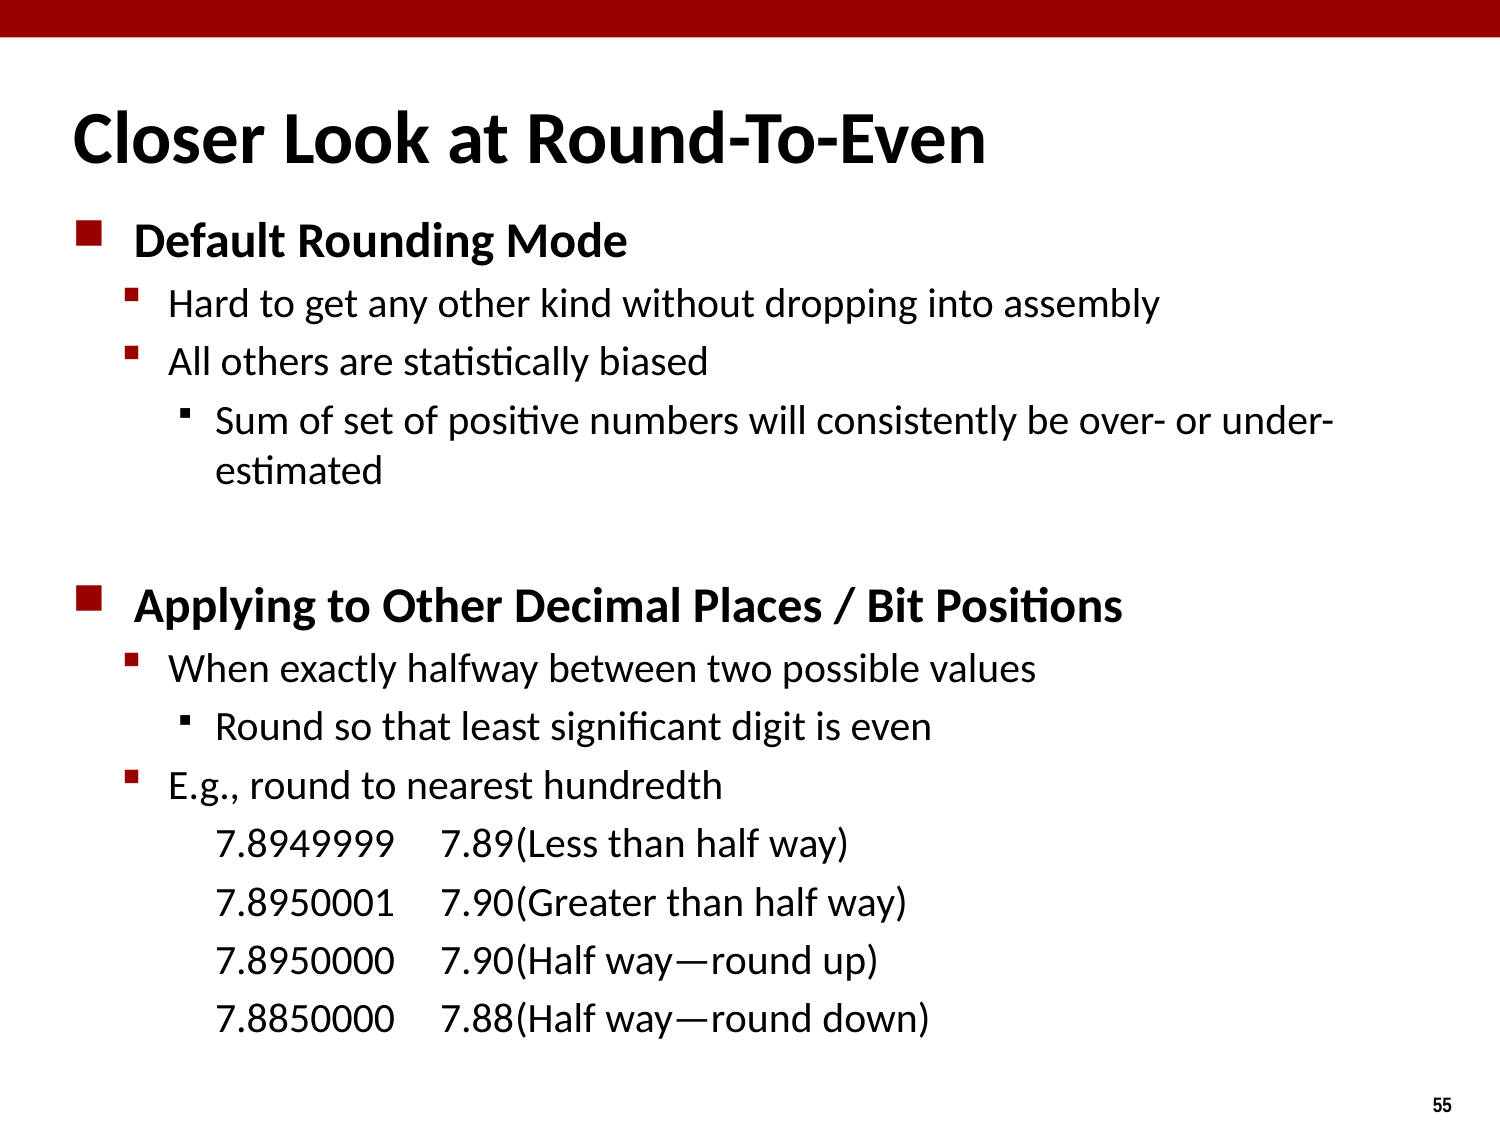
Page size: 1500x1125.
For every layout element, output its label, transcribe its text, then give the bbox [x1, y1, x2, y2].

list Default Rounding Mode Hard to get any other kind without dropping into assembly All others are statistically biased Sum of set of positive numbers will consistently be over- or under- estimated Applying to Other Decimal Places / Bit Positions When exactly halfway between two possible values Round so that least significant digit is even E.g., round to nearest hundredth 7.8949999 7.89 (Less than half way) 7.8950001 7.90 (Greater than half way) 7.8950000 7.90 (Half way—round up) 7.8850000 7.88 (Half way—round down) [62, 200, 1438, 1092]
title Closer Look at Round-To-Even [58, 71, 1304, 197]
